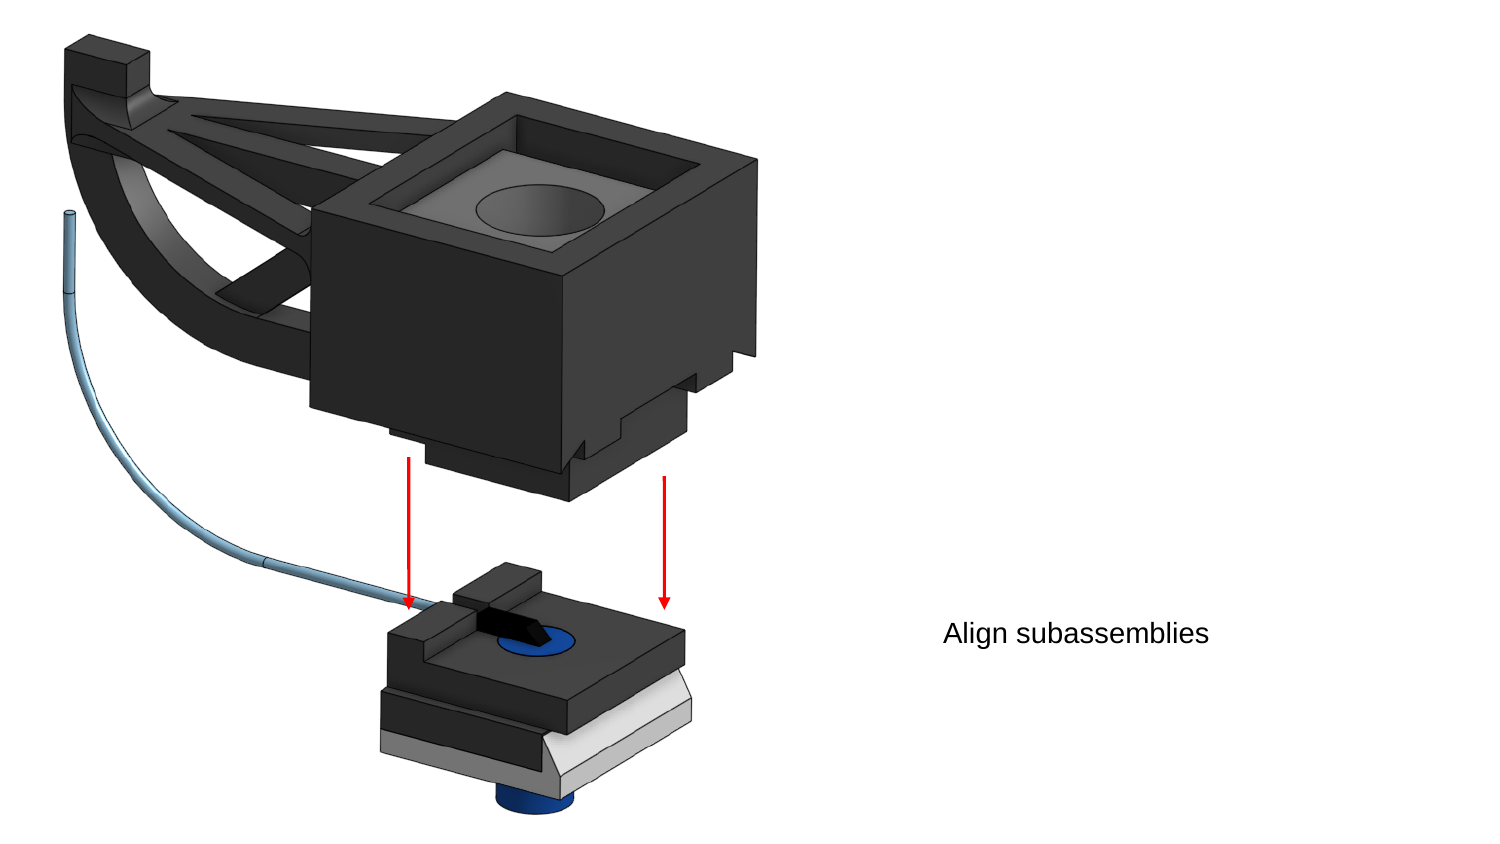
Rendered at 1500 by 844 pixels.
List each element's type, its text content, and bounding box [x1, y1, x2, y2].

text_box Align subassemblies [928, 598, 1417, 664]
picture [24, 24, 778, 819]
